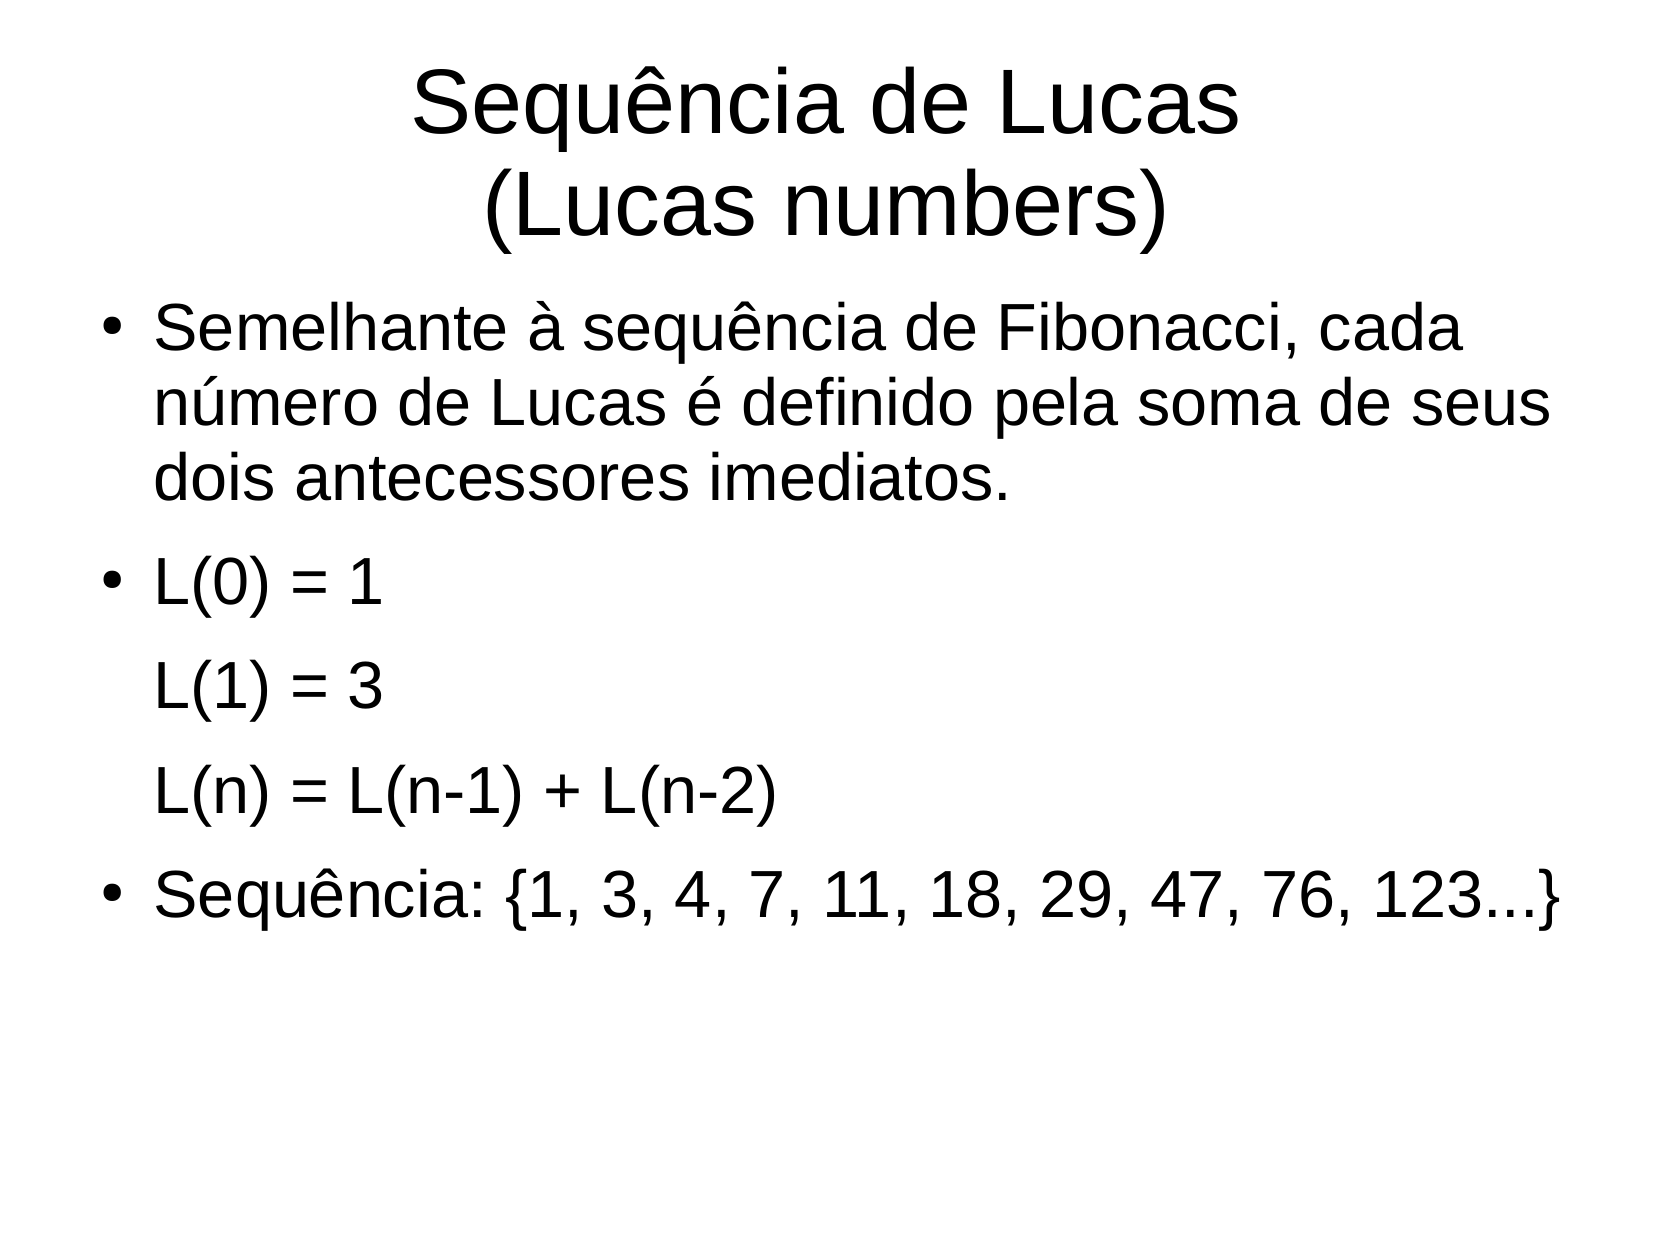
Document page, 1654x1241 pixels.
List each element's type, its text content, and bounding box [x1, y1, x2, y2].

list Semelhante à sequência de Fibonacci, cada número de Lucas é definido pela soma de seus dois antecessores imediatos. L(0) = 1 L(1) = 3 L(n) = L(n-1) + L(n-2) Sequência: {1, 3, 4, 7, 11, 18, 29, 47, 76, 123...} [82, 290, 1571, 1010]
title Sequência de Lucas (Lucas numbers) [82, 49, 1571, 257]
